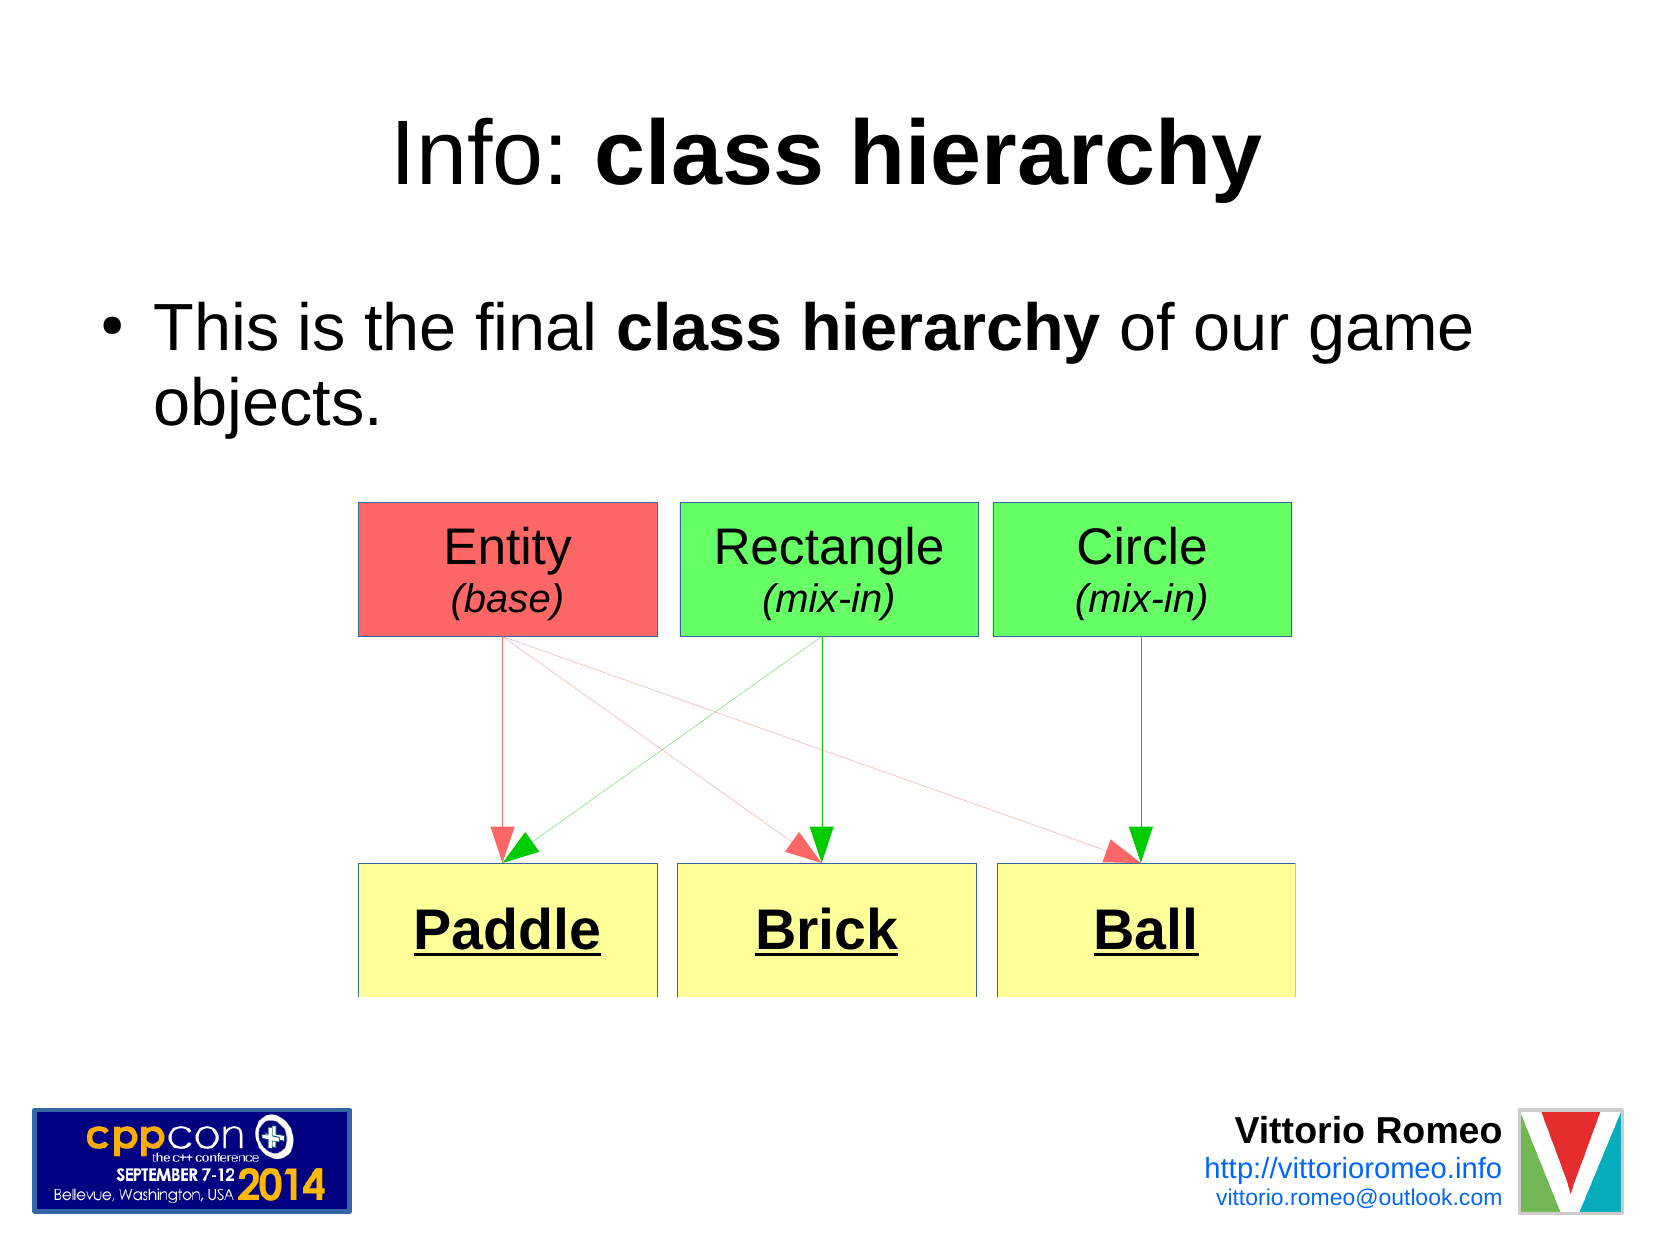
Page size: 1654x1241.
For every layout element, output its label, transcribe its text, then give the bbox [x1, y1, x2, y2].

picture [358, 502, 1296, 997]
list This is the final class hierarchy of our game objects. [82, 290, 1568, 450]
picture [1521, 1112, 1621, 1212]
picture [54, 1114, 325, 1203]
title Info: class hierarchy [82, 49, 1571, 257]
